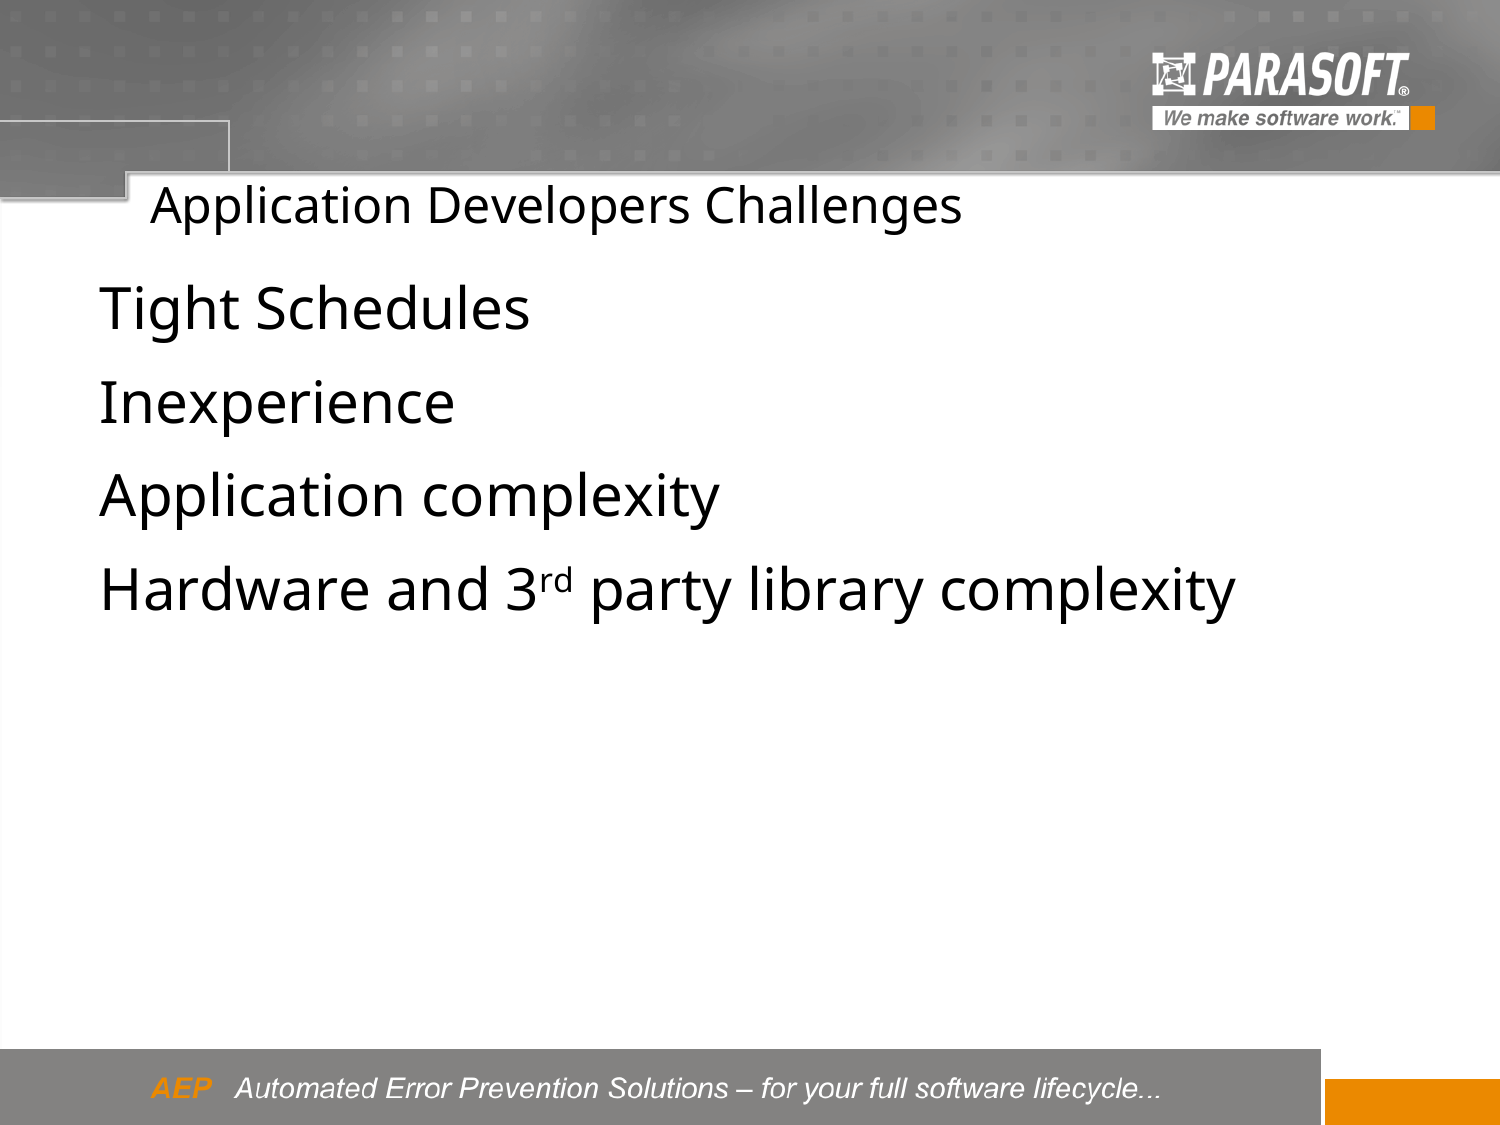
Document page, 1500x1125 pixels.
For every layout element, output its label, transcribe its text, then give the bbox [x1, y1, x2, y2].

title Application Developers Challenges [150, 173, 1426, 235]
picture [0, 0, 1500, 1125]
list Tight Schedules Inexperience Application complexity Hardware and 3rd party library complexity [99, 267, 1450, 995]
